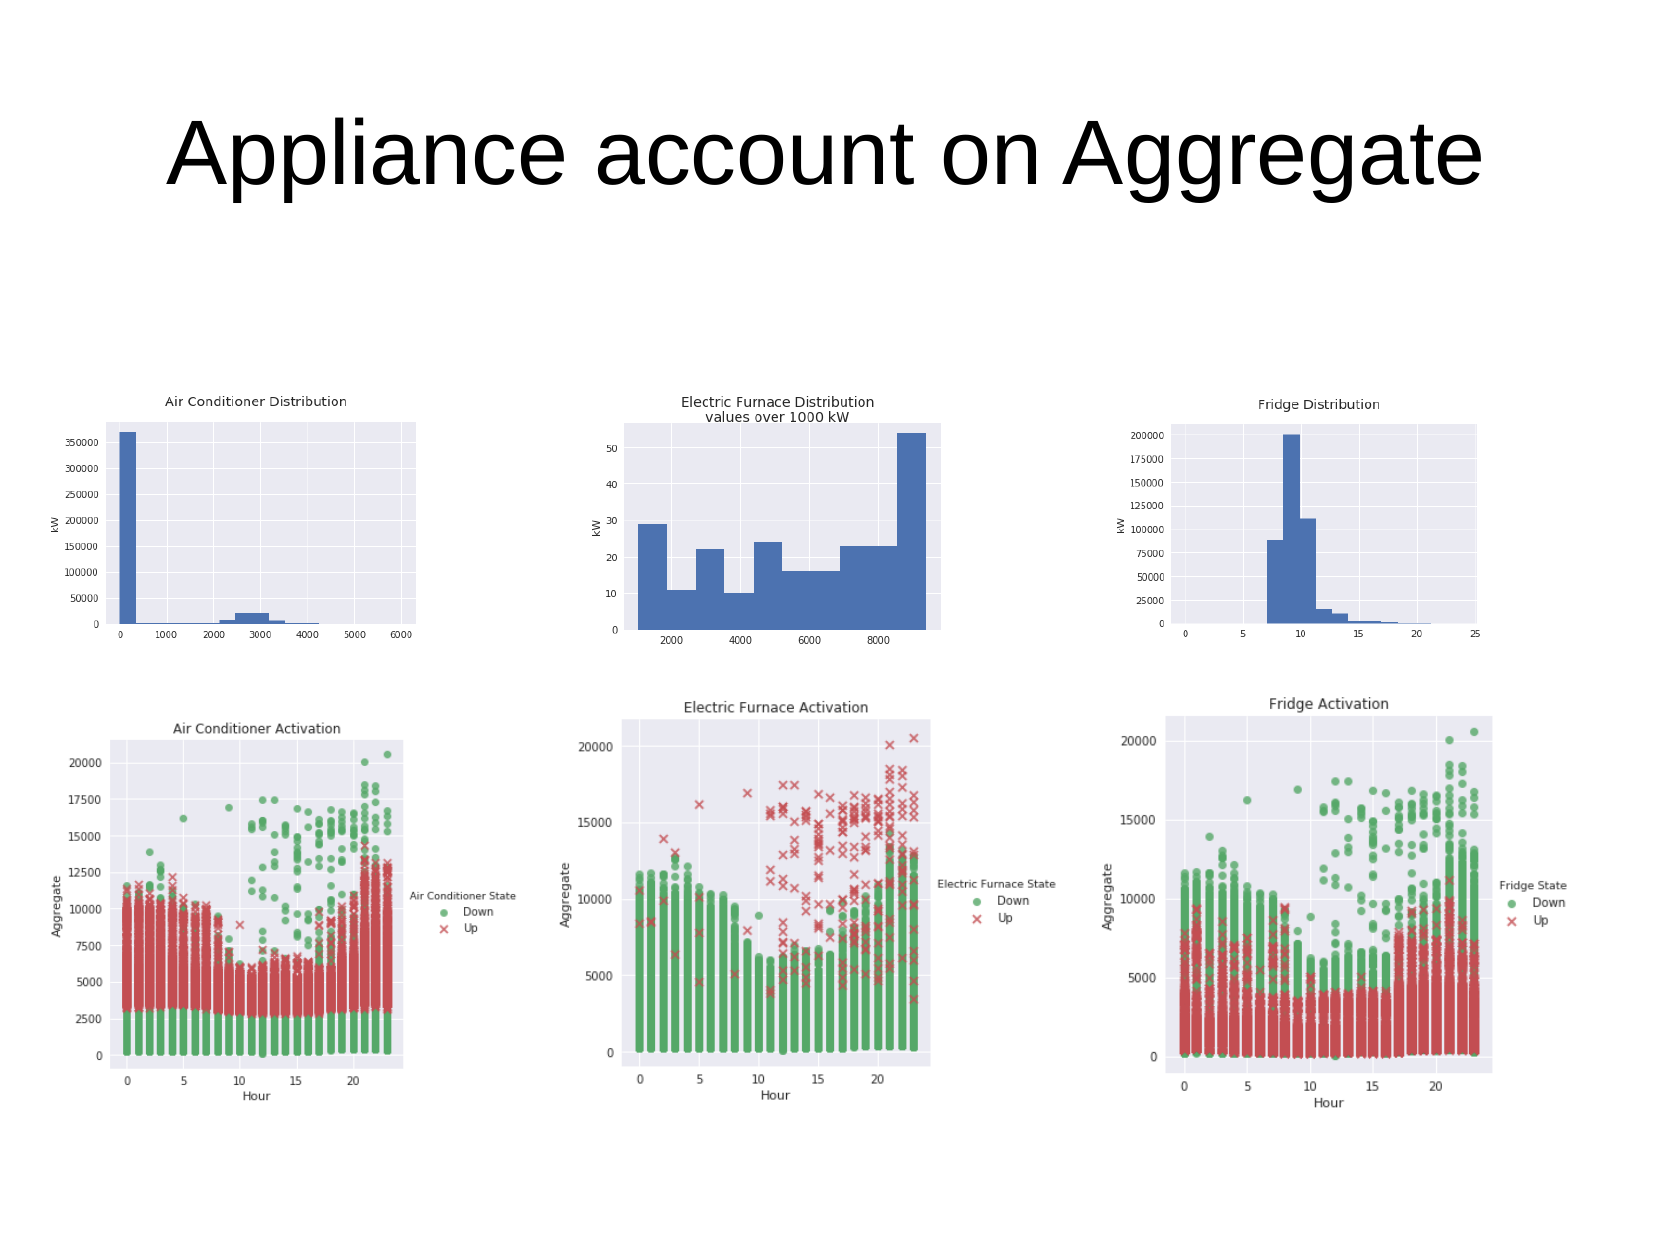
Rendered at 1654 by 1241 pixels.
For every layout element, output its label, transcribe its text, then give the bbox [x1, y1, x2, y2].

picture [1095, 689, 1576, 1118]
picture [585, 389, 946, 652]
picture [1110, 392, 1486, 646]
picture [553, 693, 1066, 1111]
title Appliance account on Aggregate [82, 49, 1571, 257]
picture [44, 389, 421, 646]
picture [45, 715, 526, 1111]
